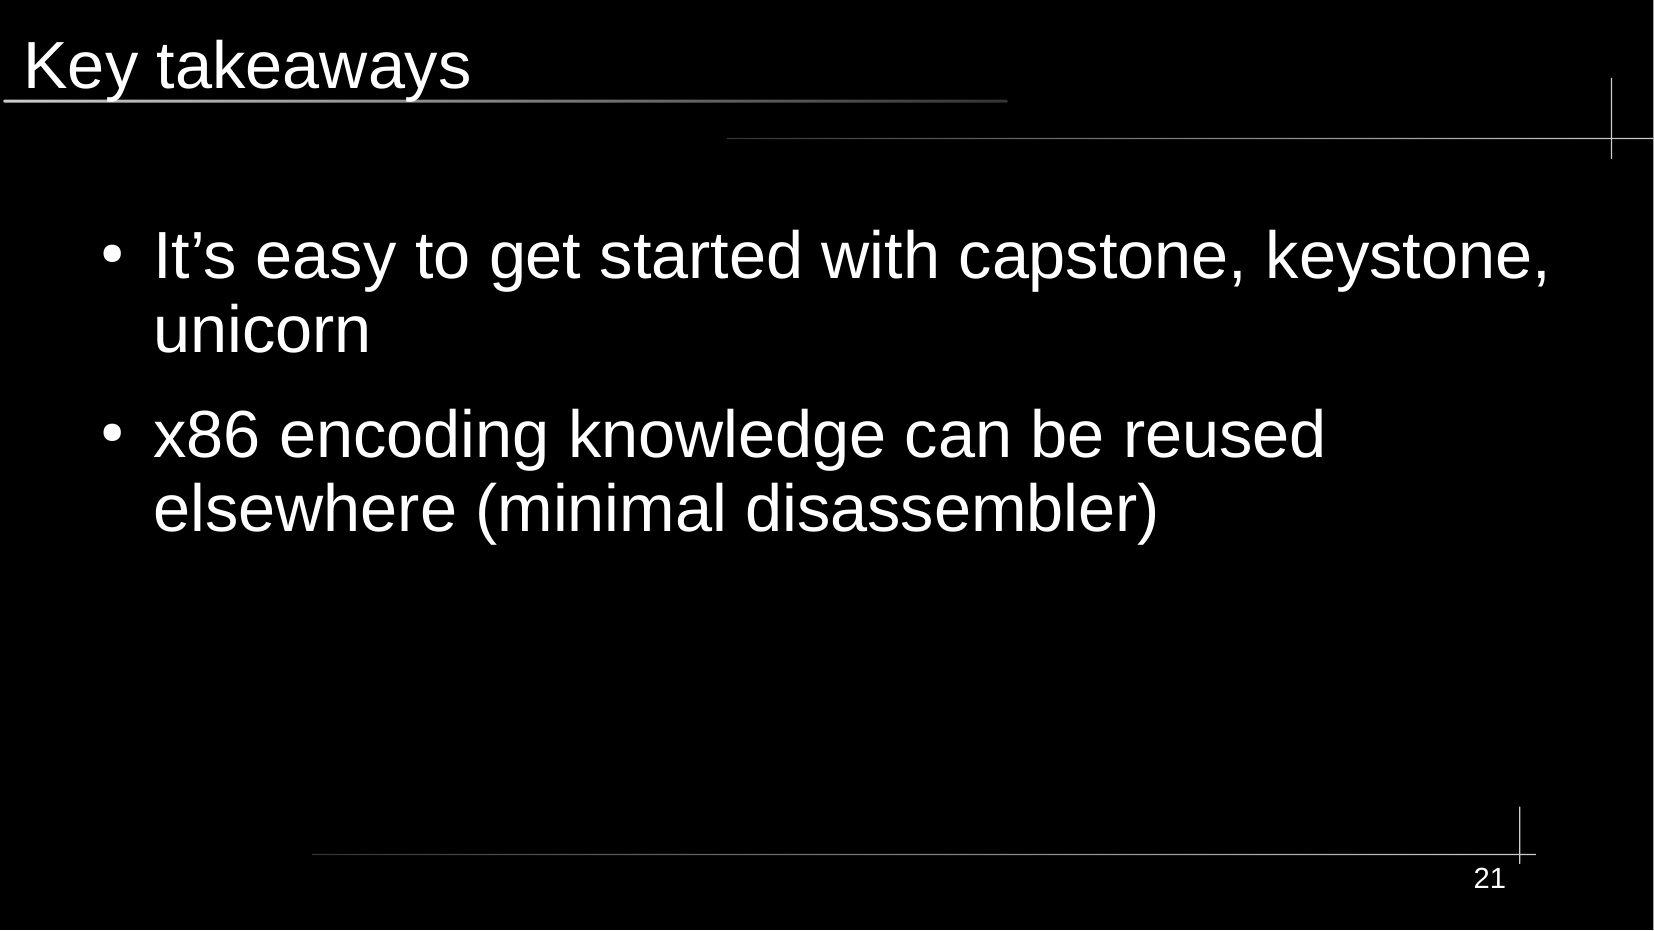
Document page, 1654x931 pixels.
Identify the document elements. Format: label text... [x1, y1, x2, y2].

title Key takeaways [23, 11, 1589, 119]
list It’s easy to get started with capstone, keystone, unicorn x86 encoding knowledge can be reused elsewhere (minimal disassembler) [82, 217, 1571, 758]
